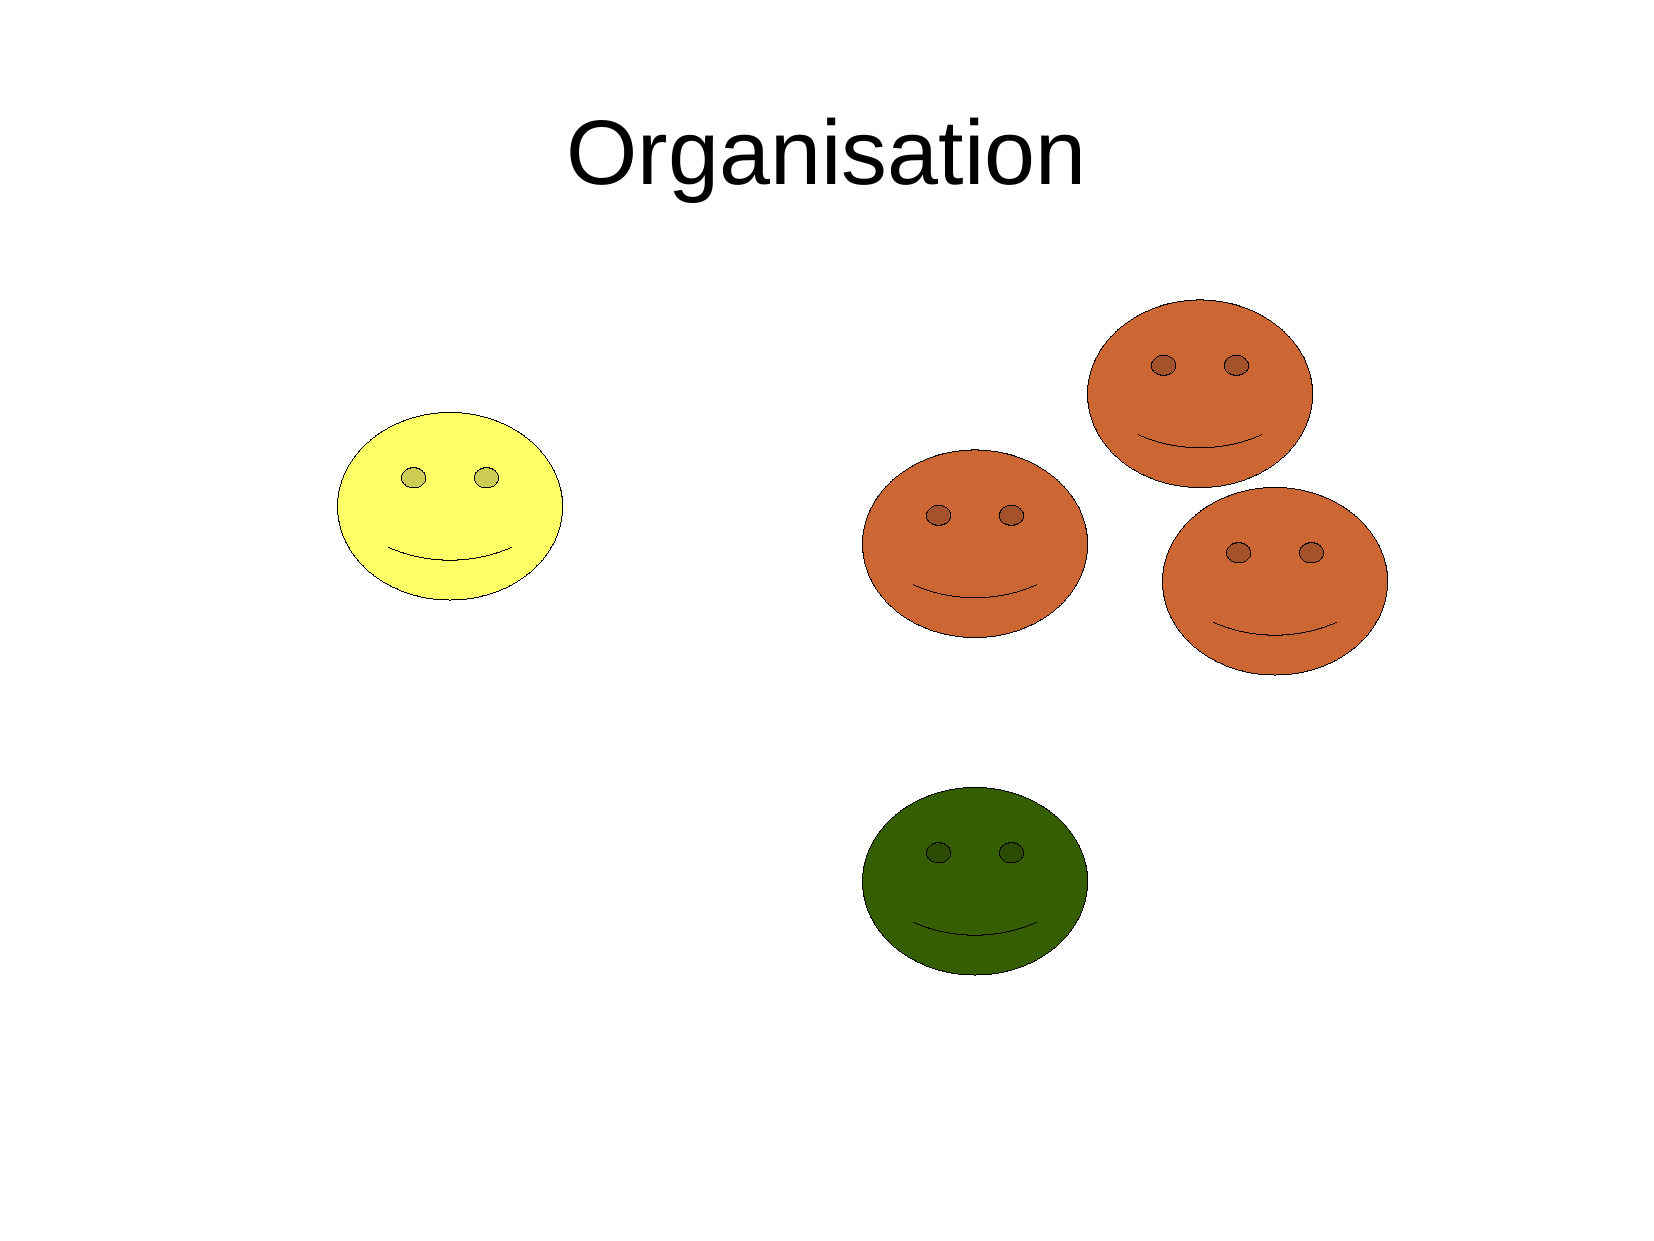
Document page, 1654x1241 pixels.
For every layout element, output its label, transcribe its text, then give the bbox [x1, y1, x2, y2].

text_box [1162, 487, 1388, 676]
text_box [1087, 299, 1313, 488]
text_box [862, 787, 1088, 976]
text_box [862, 449, 1088, 638]
text_box [337, 412, 563, 601]
title Organisation [82, 56, 1571, 250]
